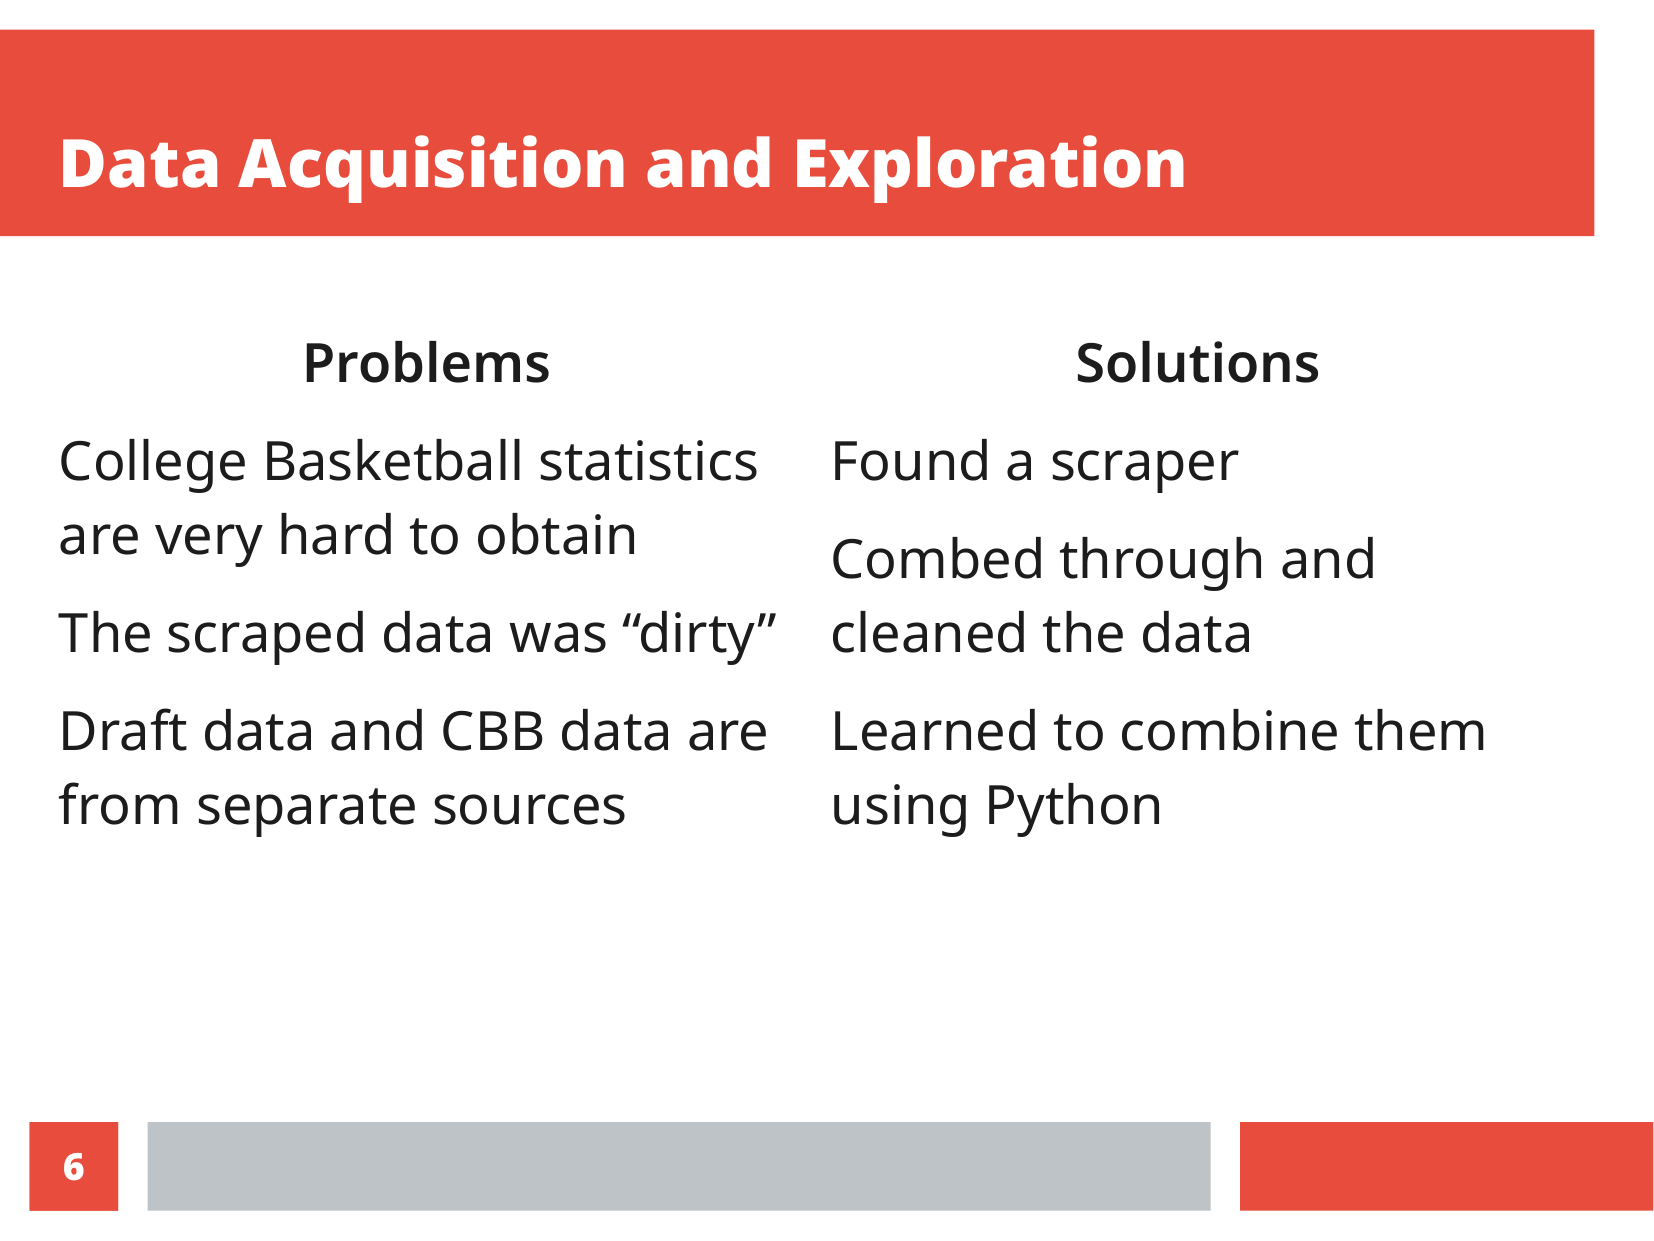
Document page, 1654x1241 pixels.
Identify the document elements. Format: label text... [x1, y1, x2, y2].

list Problems College Basketball statistics are very hard to obtain The scraped data was “dirty” Draft data and CBB data are from separate sources [59, 324, 794, 1093]
list Solutions Found a scraper Combed through and cleaned the data Learned to combine them using Python [830, 324, 1566, 1093]
title Data Acquisition and Exploration [59, 59, 1595, 207]
